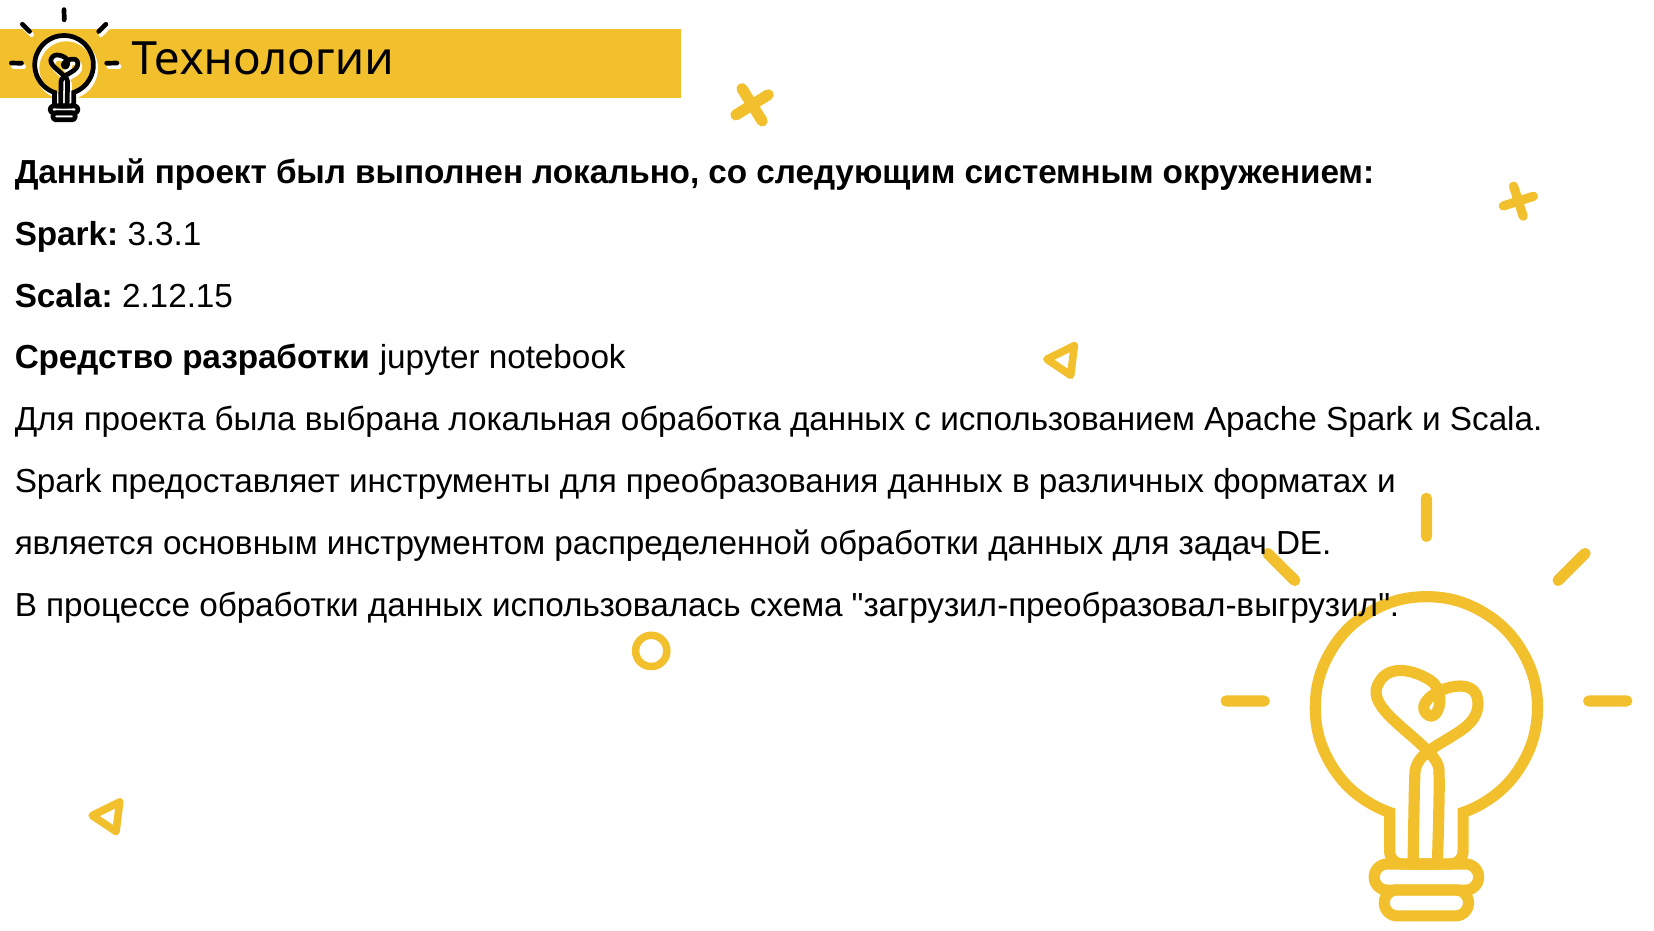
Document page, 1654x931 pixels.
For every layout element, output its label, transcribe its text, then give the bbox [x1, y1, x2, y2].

text_box Данный проект был выполнен локально, со следующим системным окружением: Spark: 3.3.1 Scala: 2.12.15 Средство разработки jupyter notebook Для проекта была выбрана локальная обработка данных с использованием Apache Spark и Scala. Spark предоставляет инструменты для преобразования данных в различных форматах и является основным инструментом распределенной обработки данных для задач DE. В процессе обработки данных использовалась схема "загрузил-преобразовал-выгрузил". [0, 146, 1594, 820]
title Технологии [131, 16, 578, 97]
